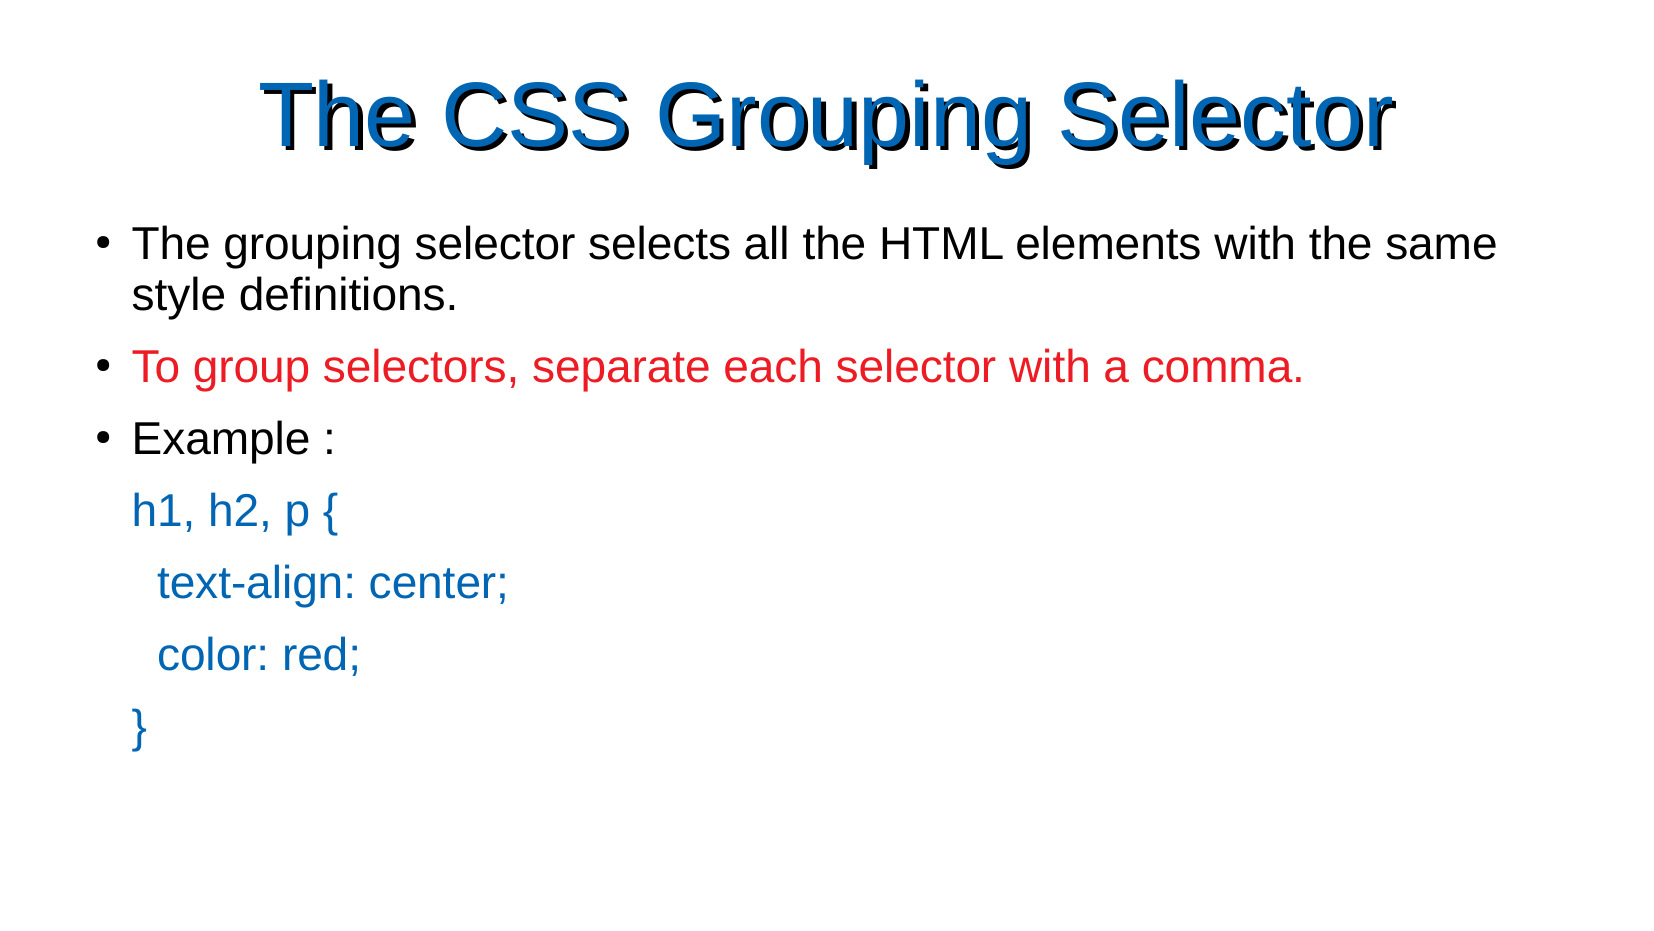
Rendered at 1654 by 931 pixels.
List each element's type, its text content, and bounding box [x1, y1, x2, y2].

title The CSS Grouping Selector [82, 37, 1571, 193]
list The grouping selector selects all the HTML elements with the same style definitions. To group selectors, separate each selector with a comma. Example : h1, h2, p { text-align: center; color: red; } [82, 217, 1571, 758]
